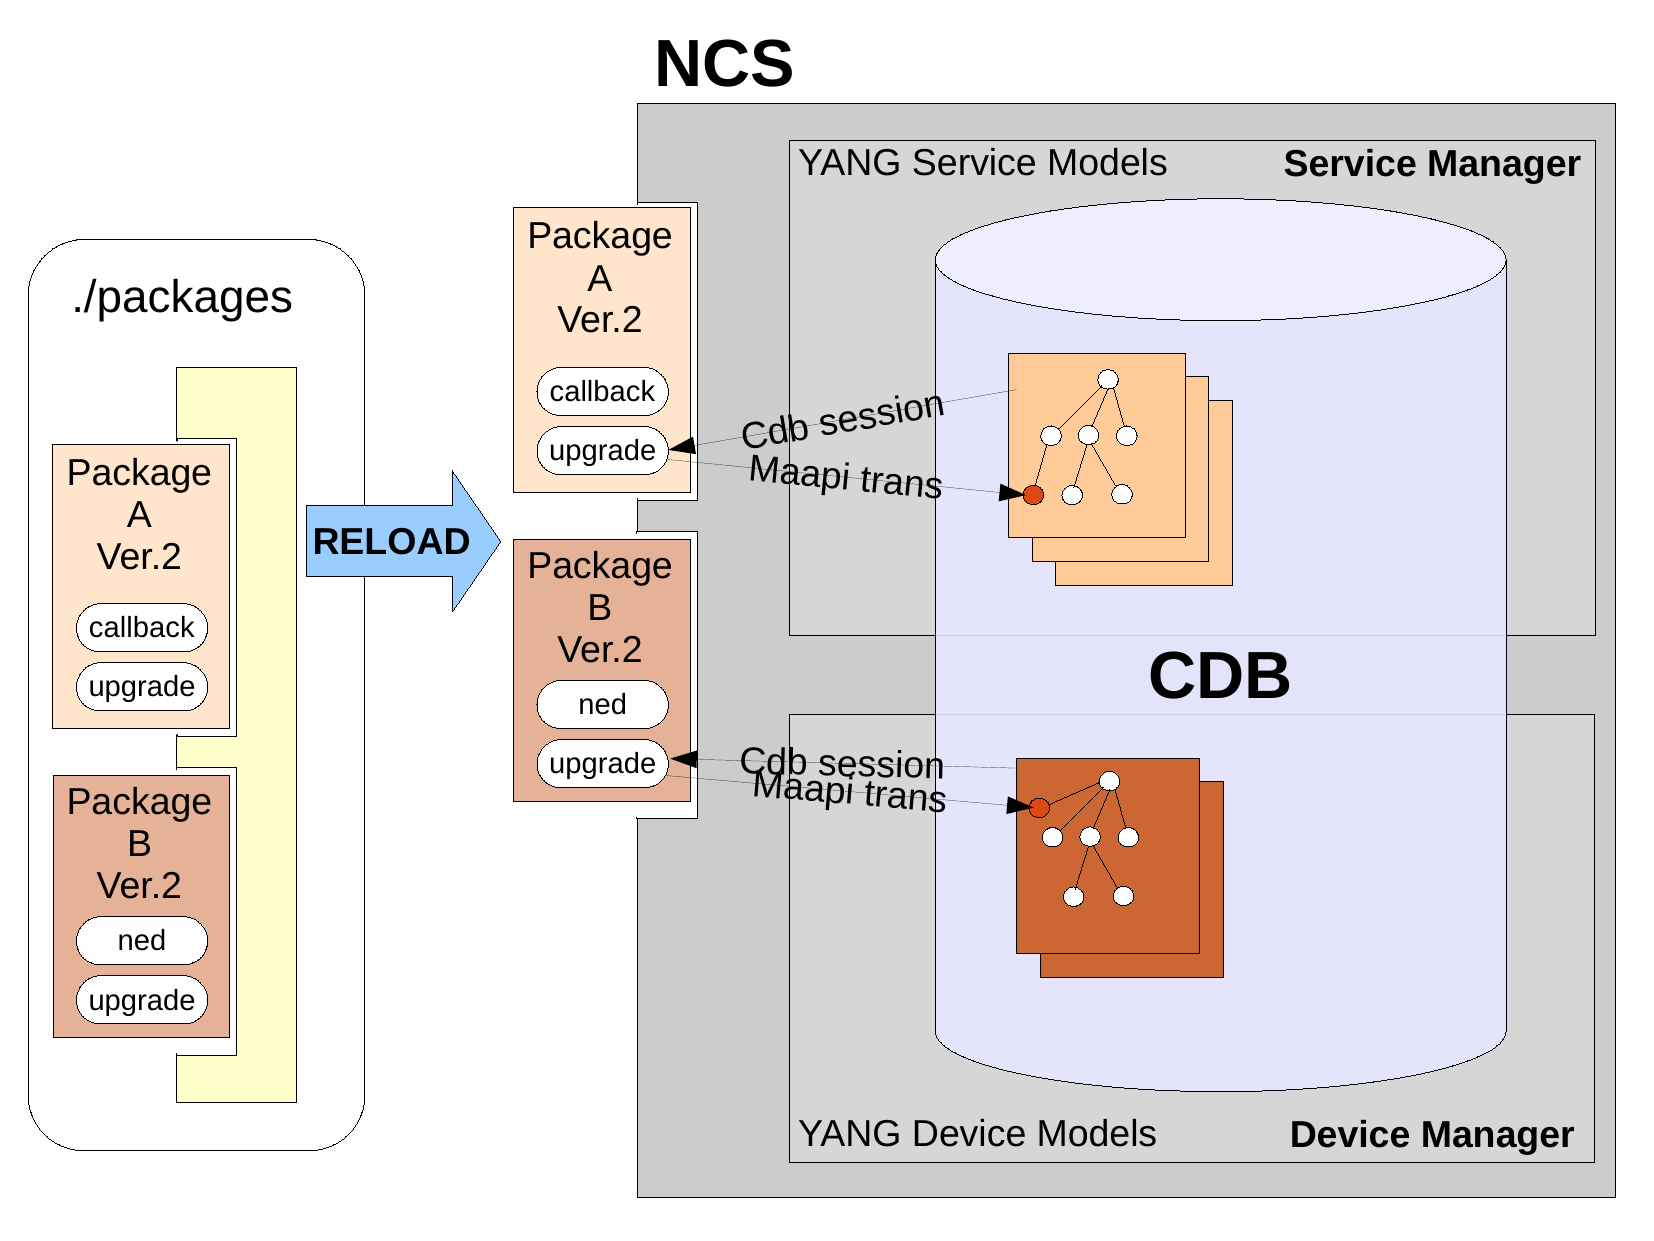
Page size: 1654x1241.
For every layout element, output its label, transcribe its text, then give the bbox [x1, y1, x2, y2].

text_box Package B Ver.2 [51, 773, 228, 914]
text_box YANG Service Models [783, 134, 1184, 191]
text_box YANG Device Models [783, 1105, 1173, 1163]
text_box [513, 103, 1616, 1198]
text_box callback [76, 603, 208, 652]
text_box Device Manager [1274, 1105, 1591, 1163]
text_box upgrade [76, 662, 208, 711]
text_box upgrade [537, 426, 669, 475]
text_box upgrade [537, 739, 669, 788]
text_box Package A Ver.2 [512, 207, 689, 349]
text_box CDB [935, 261, 1507, 1092]
text_box Service Manager [1268, 134, 1597, 192]
text_box ./packages [56, 263, 308, 330]
text_box ned [536, 680, 669, 729]
text_box RELOAD [306, 470, 501, 612]
text_box [52, 367, 297, 1103]
text_box CDB [935, 392, 1008, 492]
text_box Package A Ver.2 [51, 443, 228, 585]
text_box Package B Ver.2 [512, 536, 689, 678]
text_box NCS [639, 18, 811, 108]
text_box callback [536, 367, 669, 416]
text_box ned [76, 916, 208, 965]
text_box upgrade [76, 975, 208, 1024]
